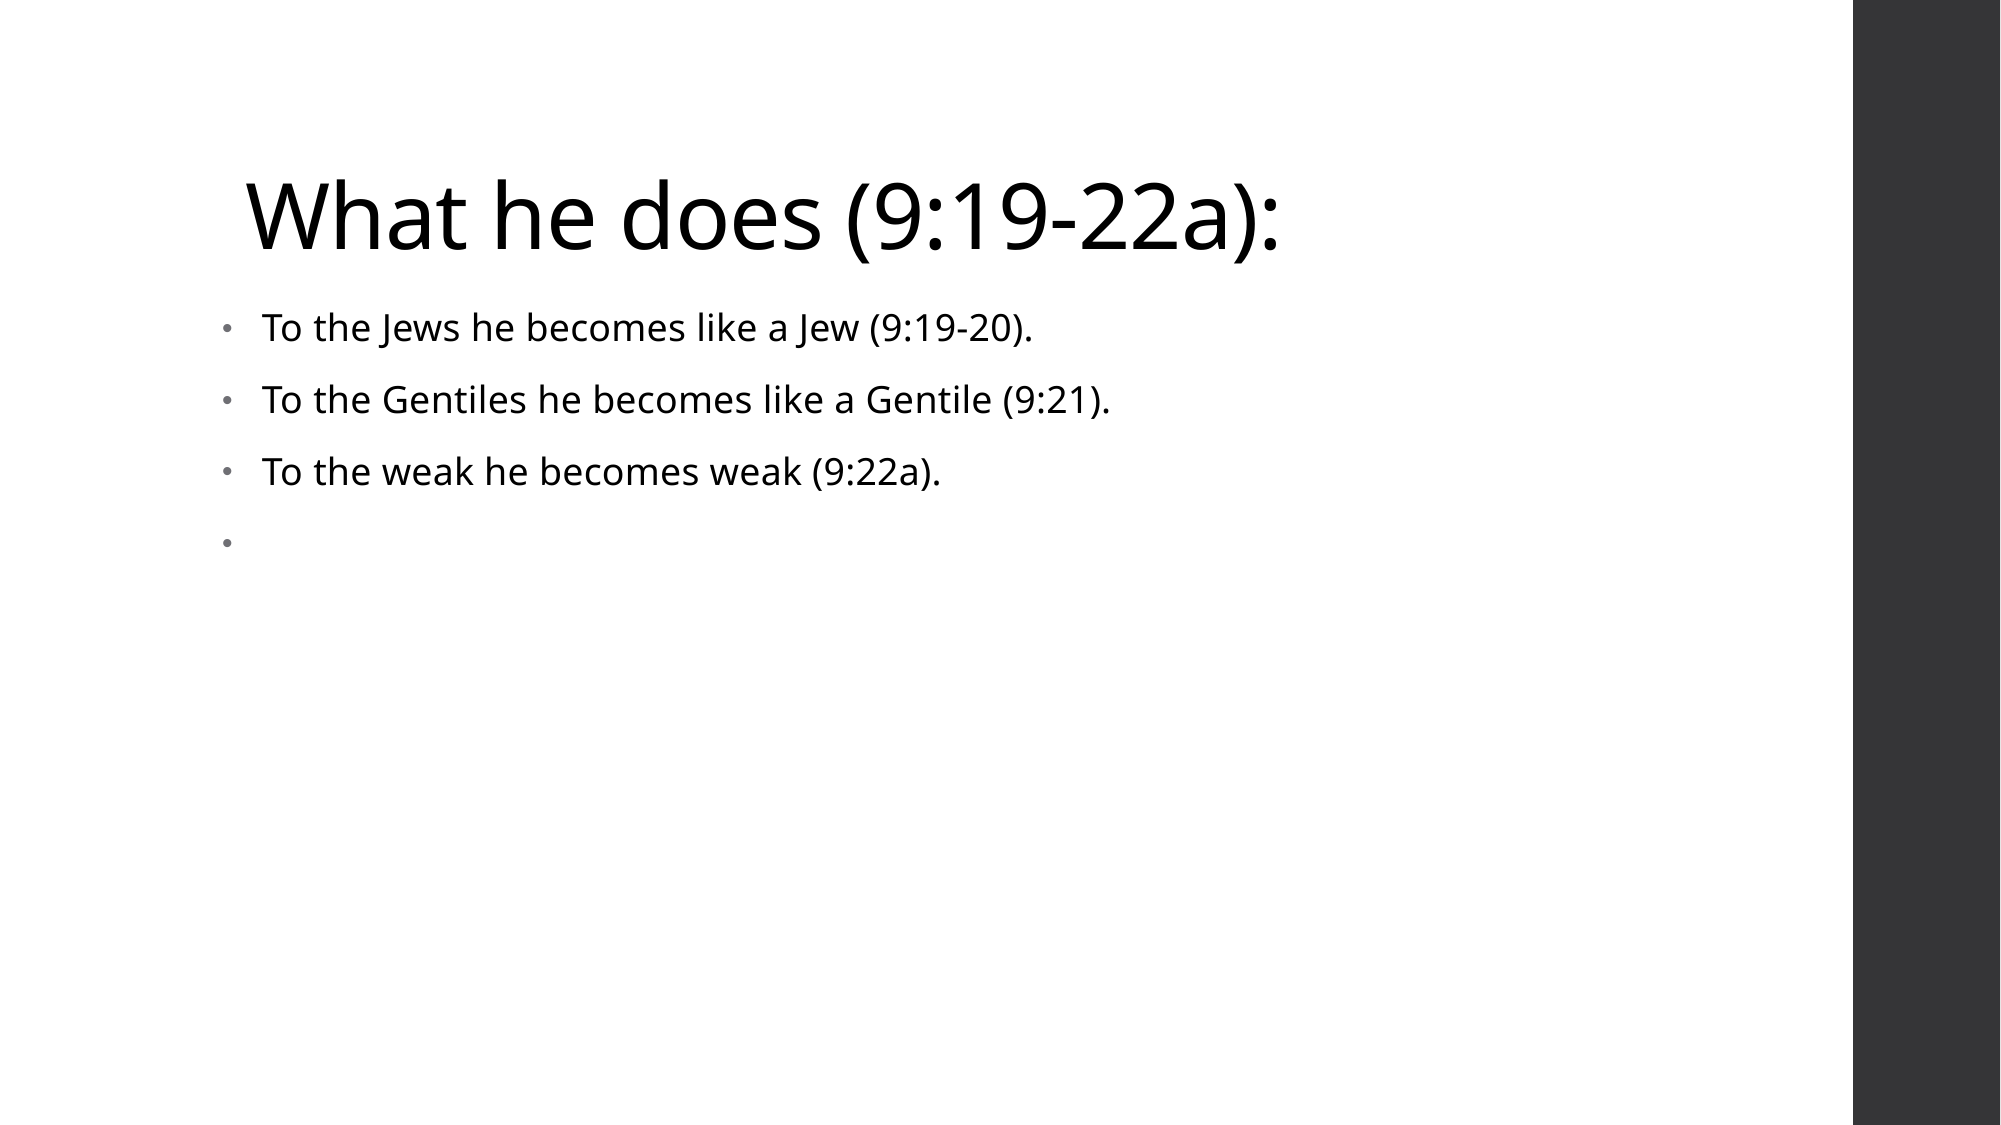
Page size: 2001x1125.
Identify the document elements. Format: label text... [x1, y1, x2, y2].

title What he does (9:19-22a): [206, 60, 1797, 278]
list To the Jews he becomes like a Jew (9:19-20). To the Gentiles he becomes like a Gentile (9:21). To the weak he becomes weak (9:22a). [206, 299, 1617, 1014]
